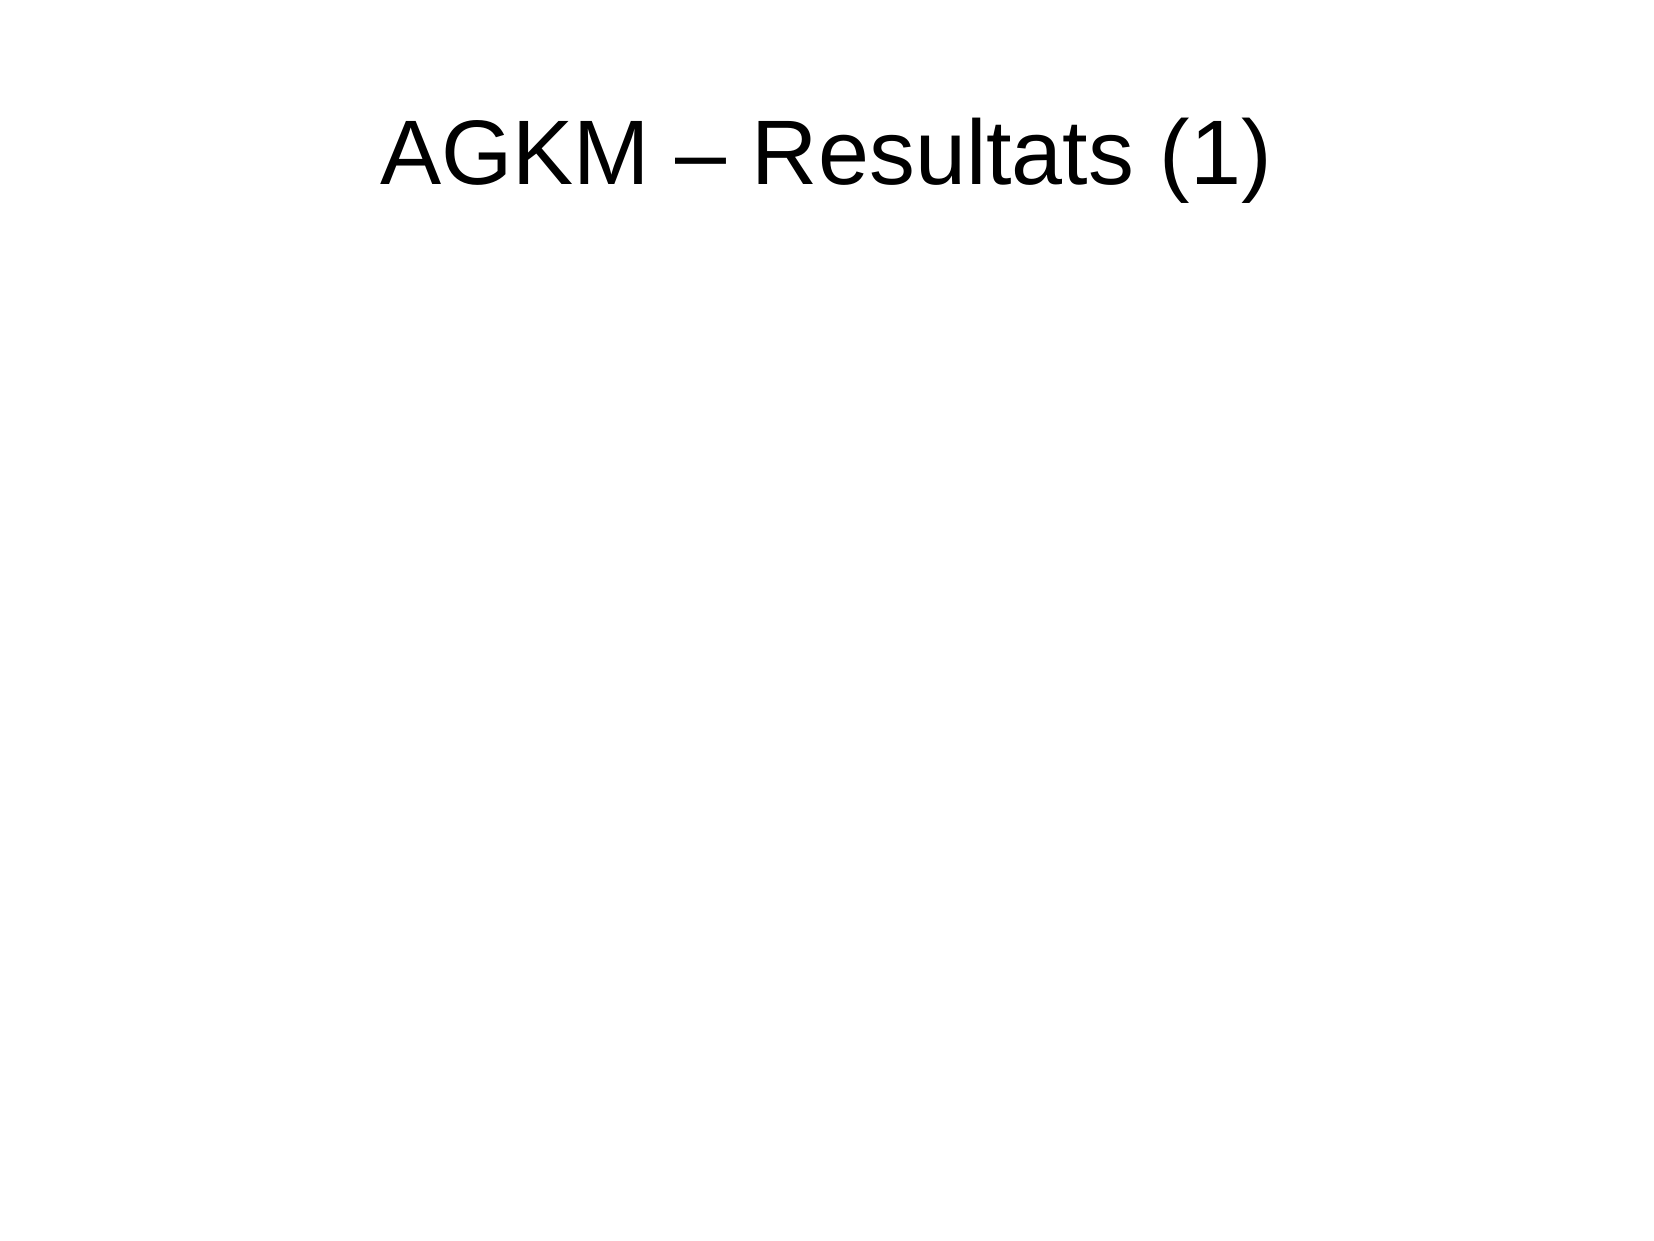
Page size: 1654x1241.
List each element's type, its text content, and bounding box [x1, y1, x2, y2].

title AGKM – Resultats (1) [82, 49, 1571, 257]
